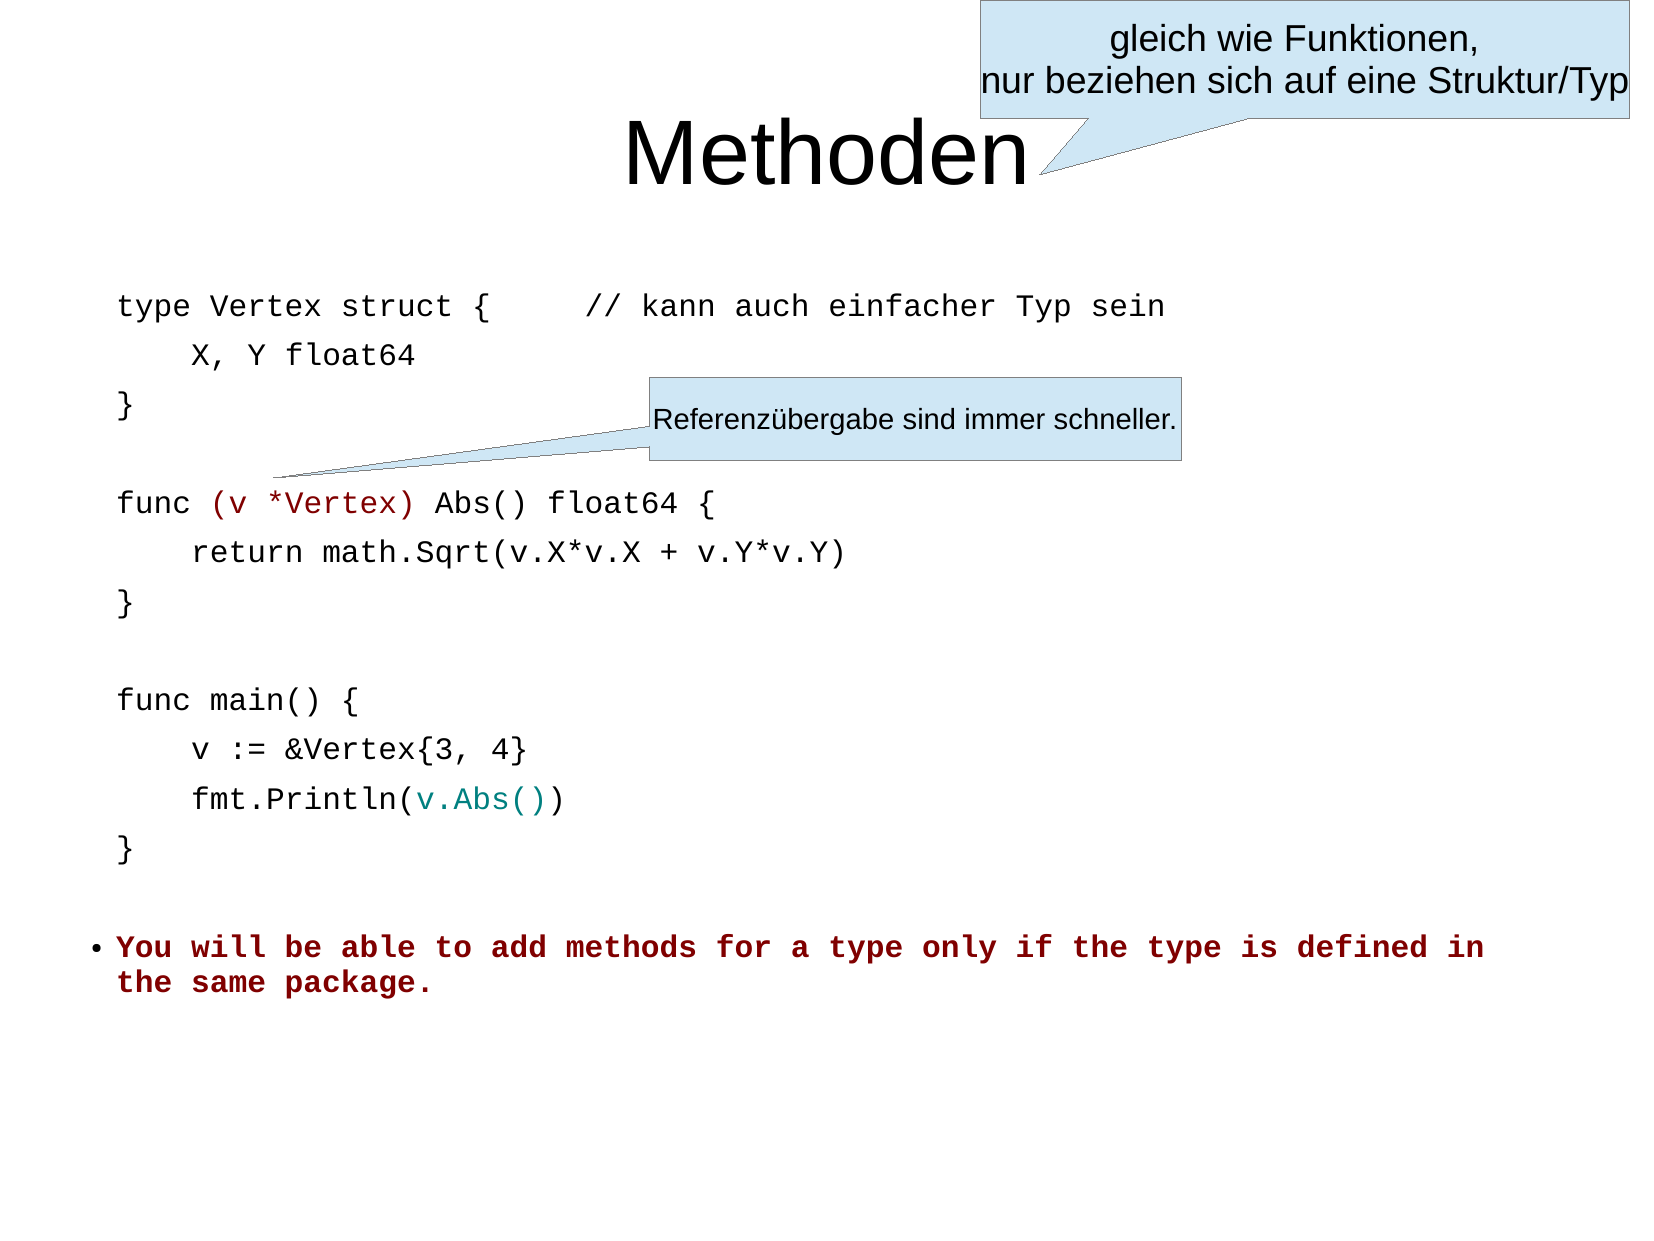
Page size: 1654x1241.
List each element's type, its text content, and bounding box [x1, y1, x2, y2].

title Methoden [82, 49, 1571, 257]
text_box Referenzübergabe sind immer schneller. [273, 377, 1182, 478]
text_box gleich wie Funktionen, nur beziehen sich auf eine Struktur/Typ [980, 0, 1630, 175]
list type Vertex struct { // kann auch einfacher Typ sein X, Y float64 } func (v *Vertex) Abs() float64 { return math.Sqrt(v.X*v.X + v.Y*v.Y) } func main() { v := &Vertex{3, 4} fmt.Println(v.Abs()) } You will be able to add methods for a type only if the type is defined in the same package. [82, 290, 1538, 1010]
